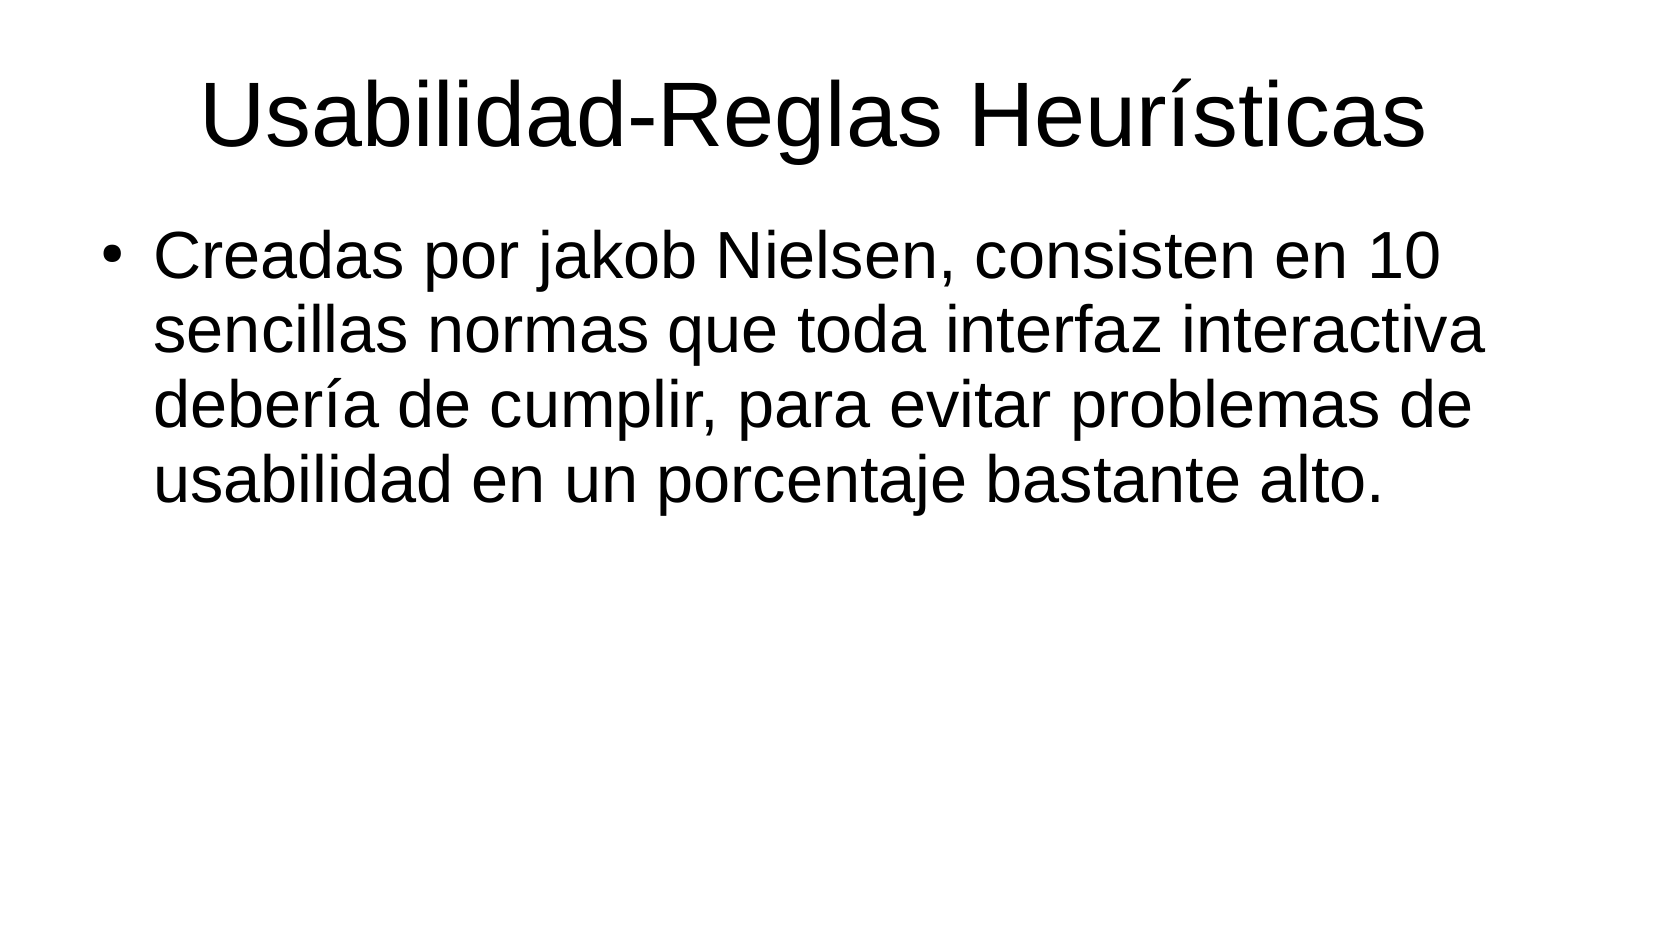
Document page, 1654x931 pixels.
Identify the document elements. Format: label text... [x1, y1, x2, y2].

list Creadas por jakob Nielsen, consisten en 10 sencillas normas que toda interfaz interactiva debería de cumplir, para evitar problemas de usabilidad en un porcentaje bastante alto. [82, 217, 1571, 758]
title Usabilidad-Reglas Heurísticas [82, 37, 1571, 193]
